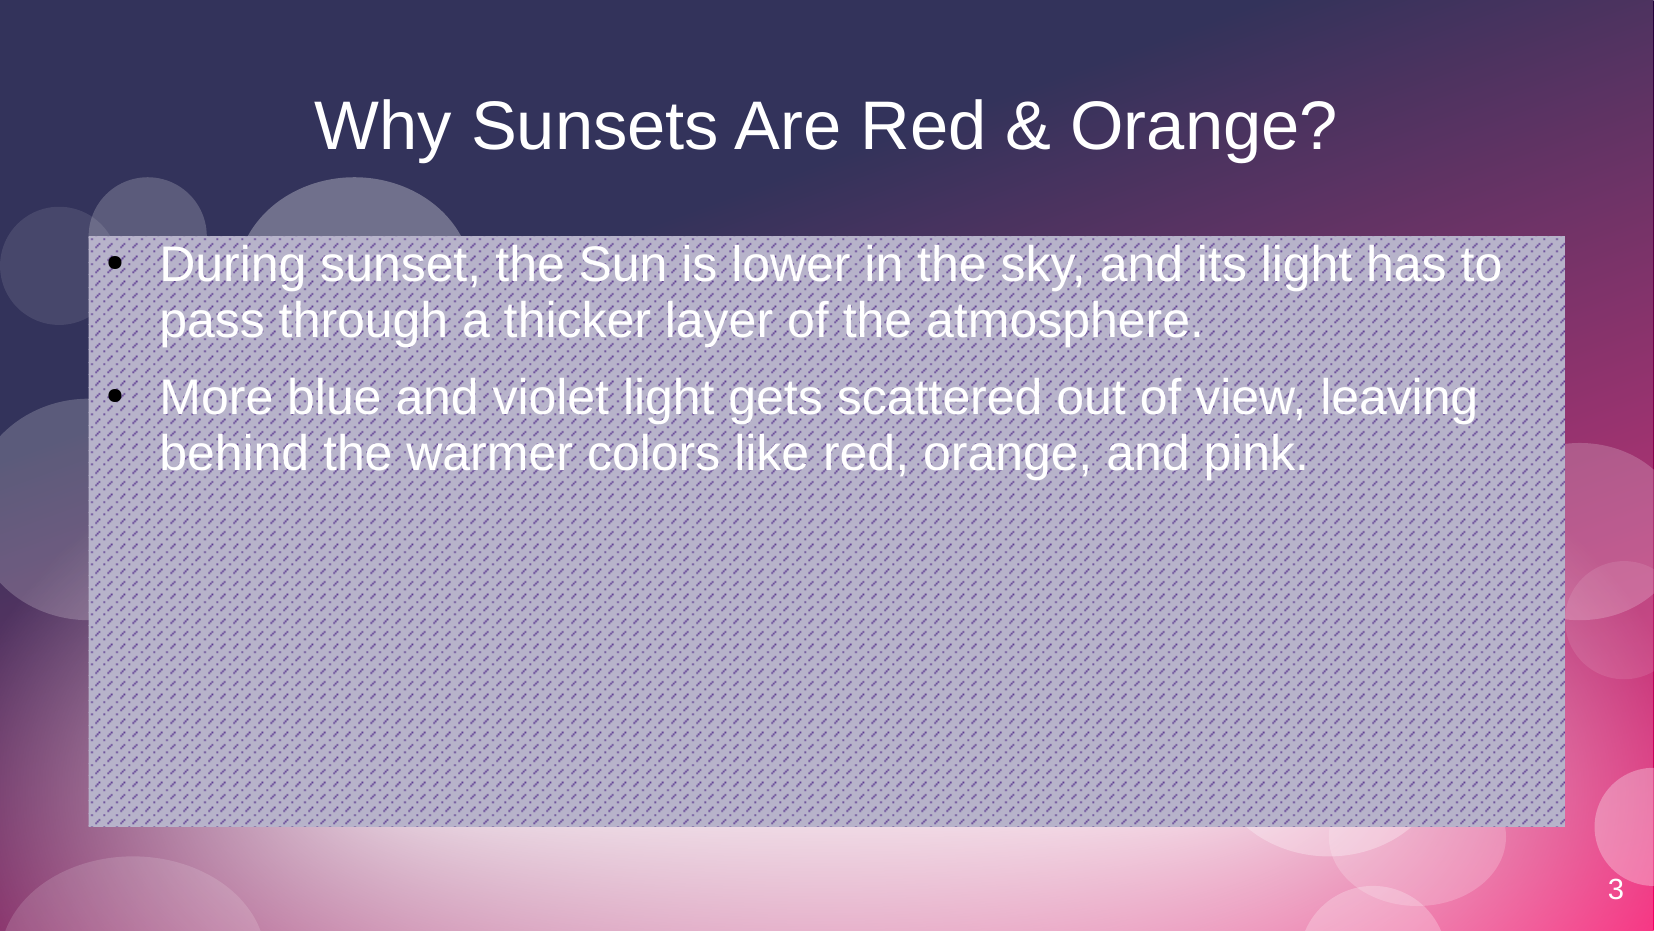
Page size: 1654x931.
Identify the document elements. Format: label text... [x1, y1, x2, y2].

list During sunset, the Sun is lower in the sky, and its light has to pass through a thicker layer of the atmosphere. More blue and violet light gets scattered out of view, leaving behind the warmer colors like red, orange, and pink. [88, 236, 1565, 827]
title Why Sunsets Are Red & Orange? [88, 44, 1565, 207]
